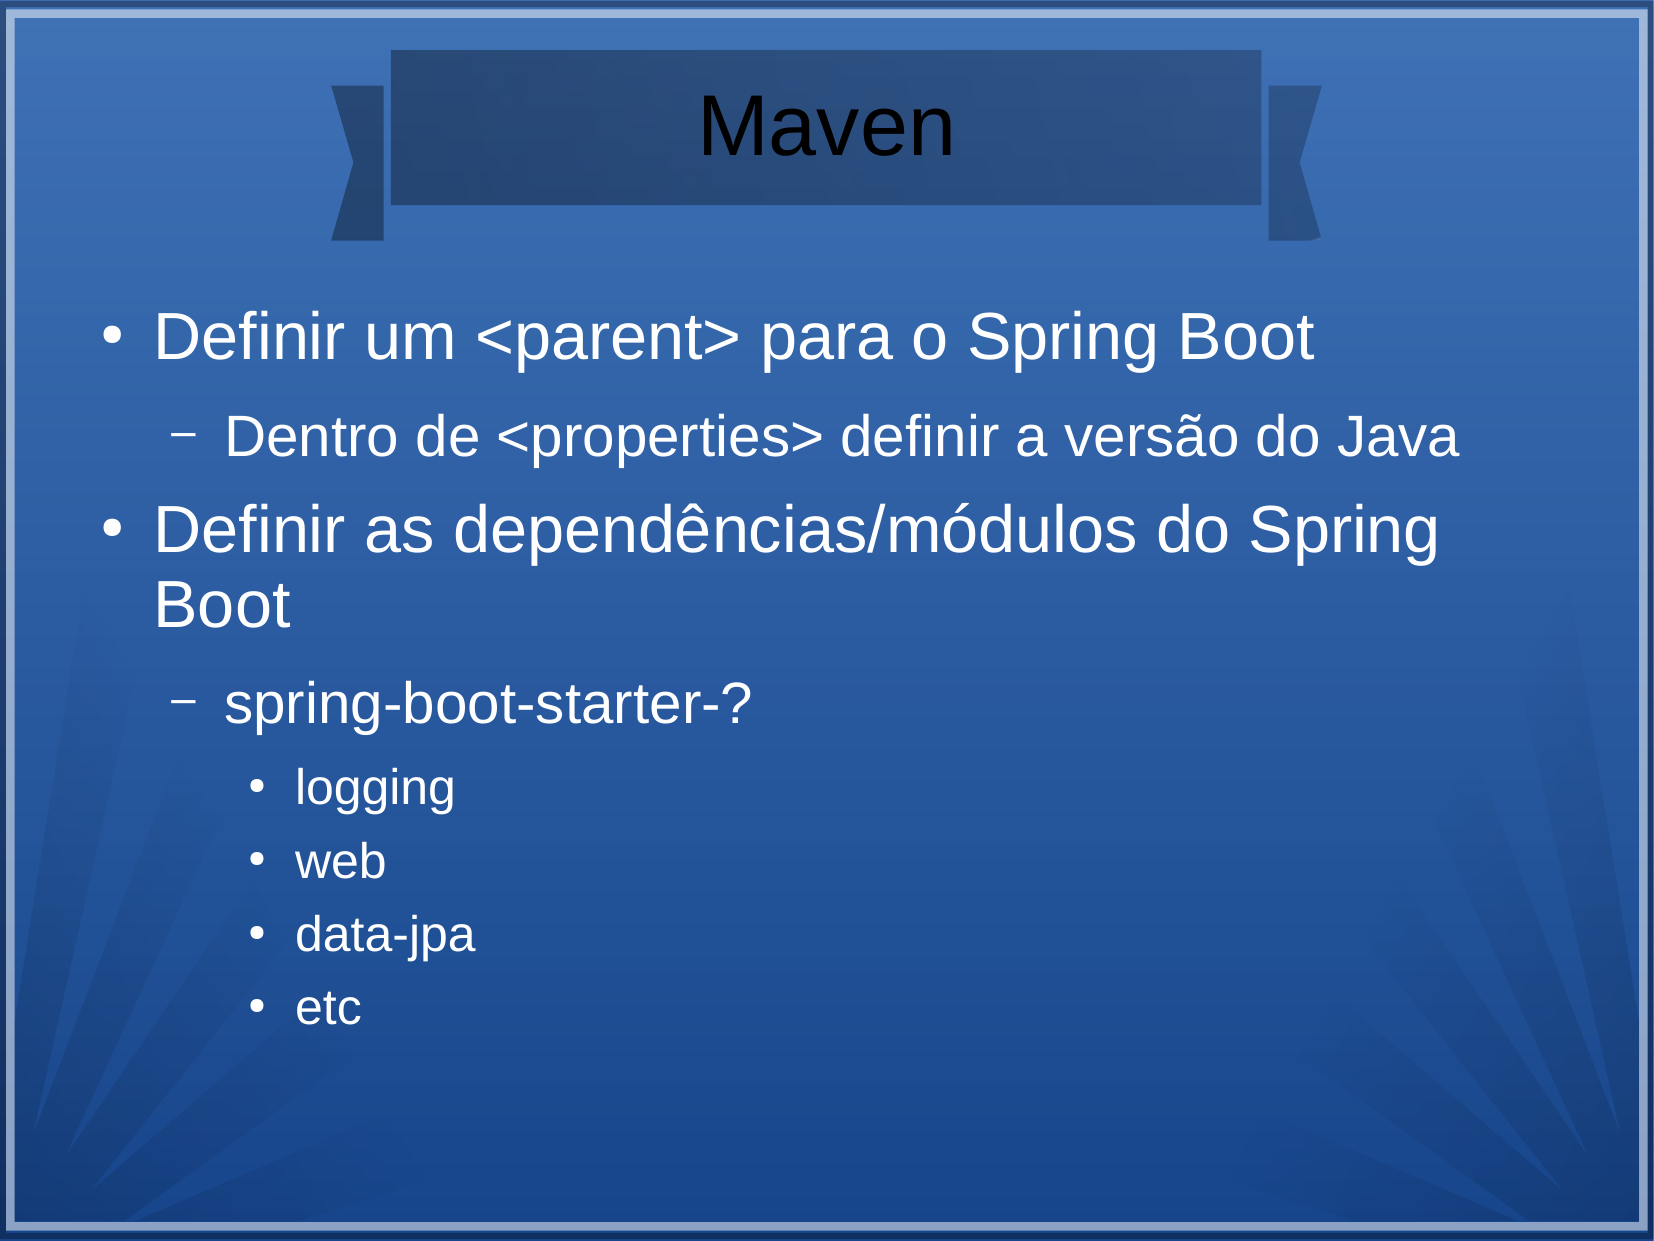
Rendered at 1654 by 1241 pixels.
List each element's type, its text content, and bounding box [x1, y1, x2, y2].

title Maven [389, 47, 1264, 205]
list Definir um <parent> para o Spring Boot Dentro de <properties> definir a versão do Java Definir as dependências/módulos do Spring Boot spring-boot-starter-? logging web data-jpa etc [82, 299, 1571, 1241]
